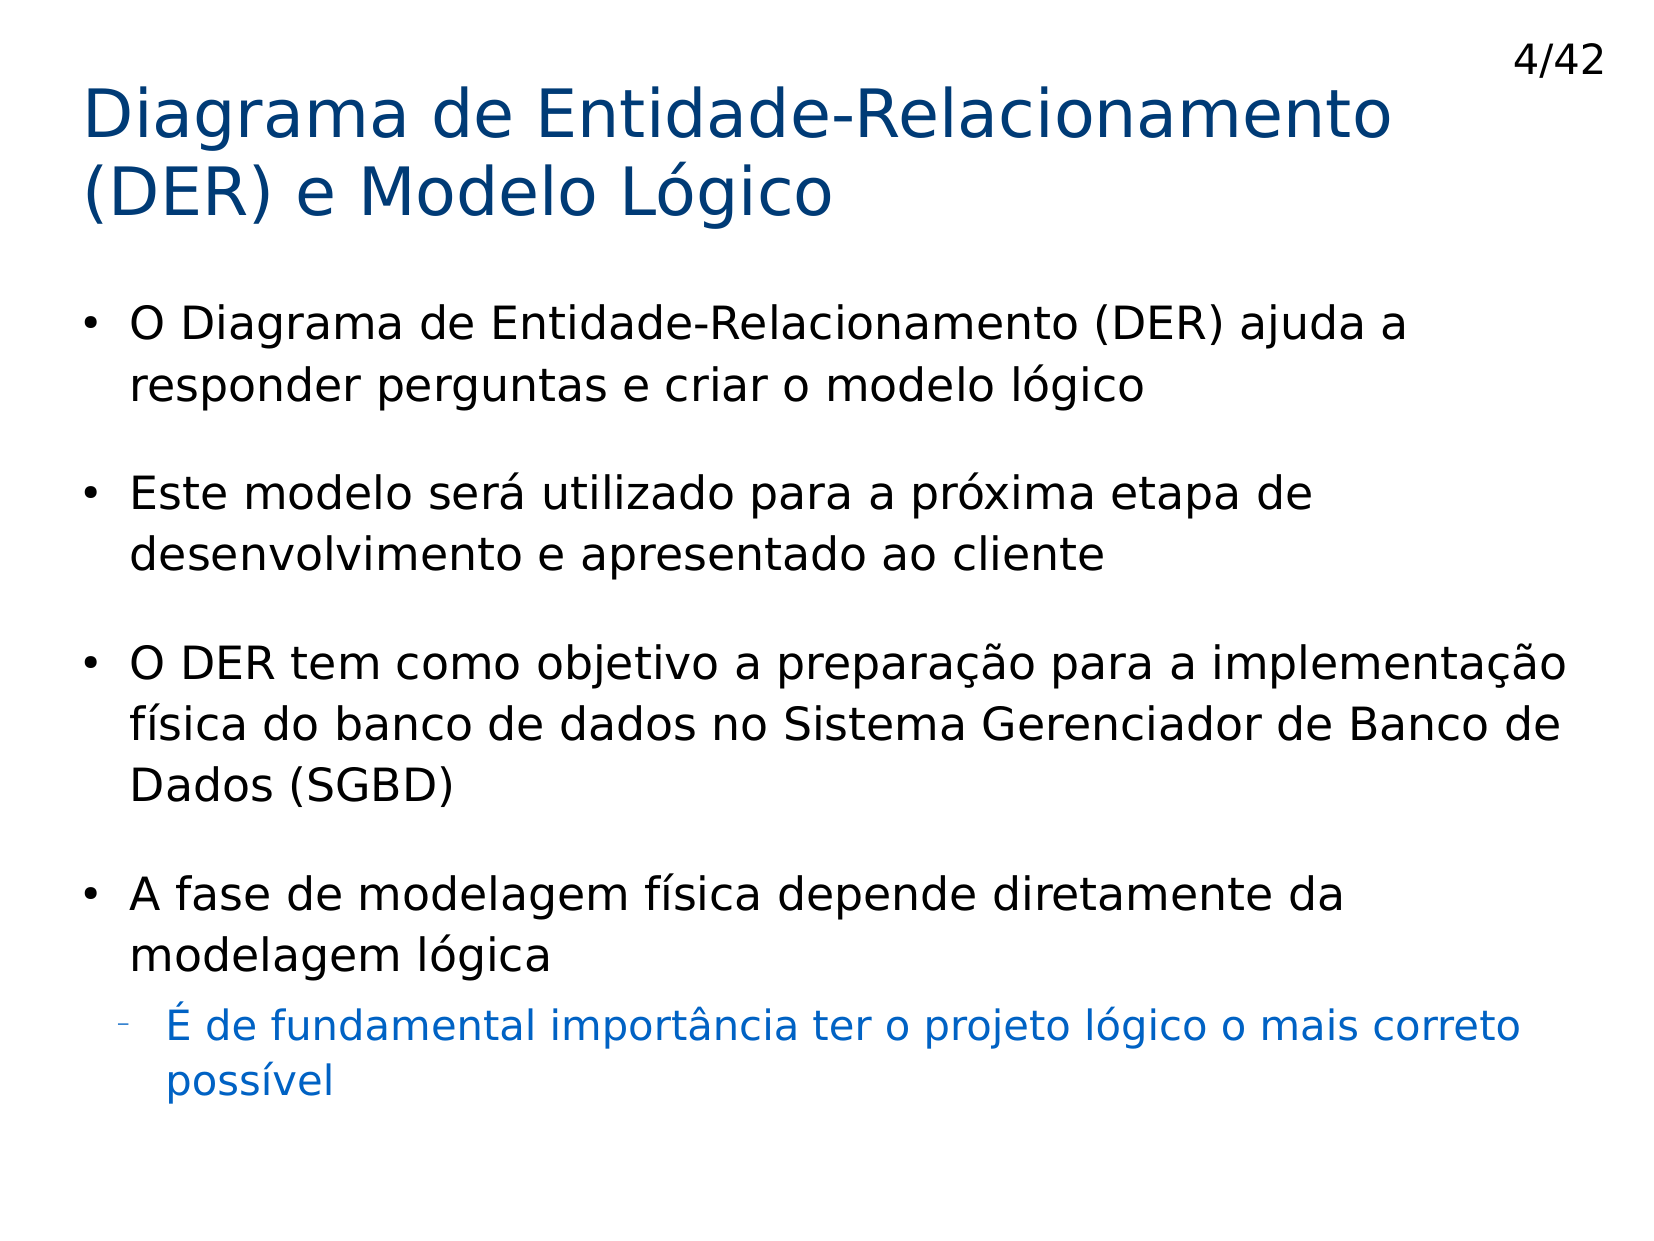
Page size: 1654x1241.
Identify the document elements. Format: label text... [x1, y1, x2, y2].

list O Diagrama de Entidade-Relacionamento (DER) ajuda a responder perguntas e criar o modelo lógico Este modelo será utilizado para a próxima etapa de desenvolvimento e apresentado ao cliente O DER tem como objetivo a preparação para a implementação física do banco de dados no Sistema Gerenciador de Banco de Dados (SGBD) A fase de modelagem física depende diretamente da modelagem lógica É de fundamental importância ter o projeto lógico o mais correto possível [82, 289, 1571, 1108]
title Diagrama de Entidade-Relacionamento (DER) e Modelo Lógico [82, 75, 1571, 231]
